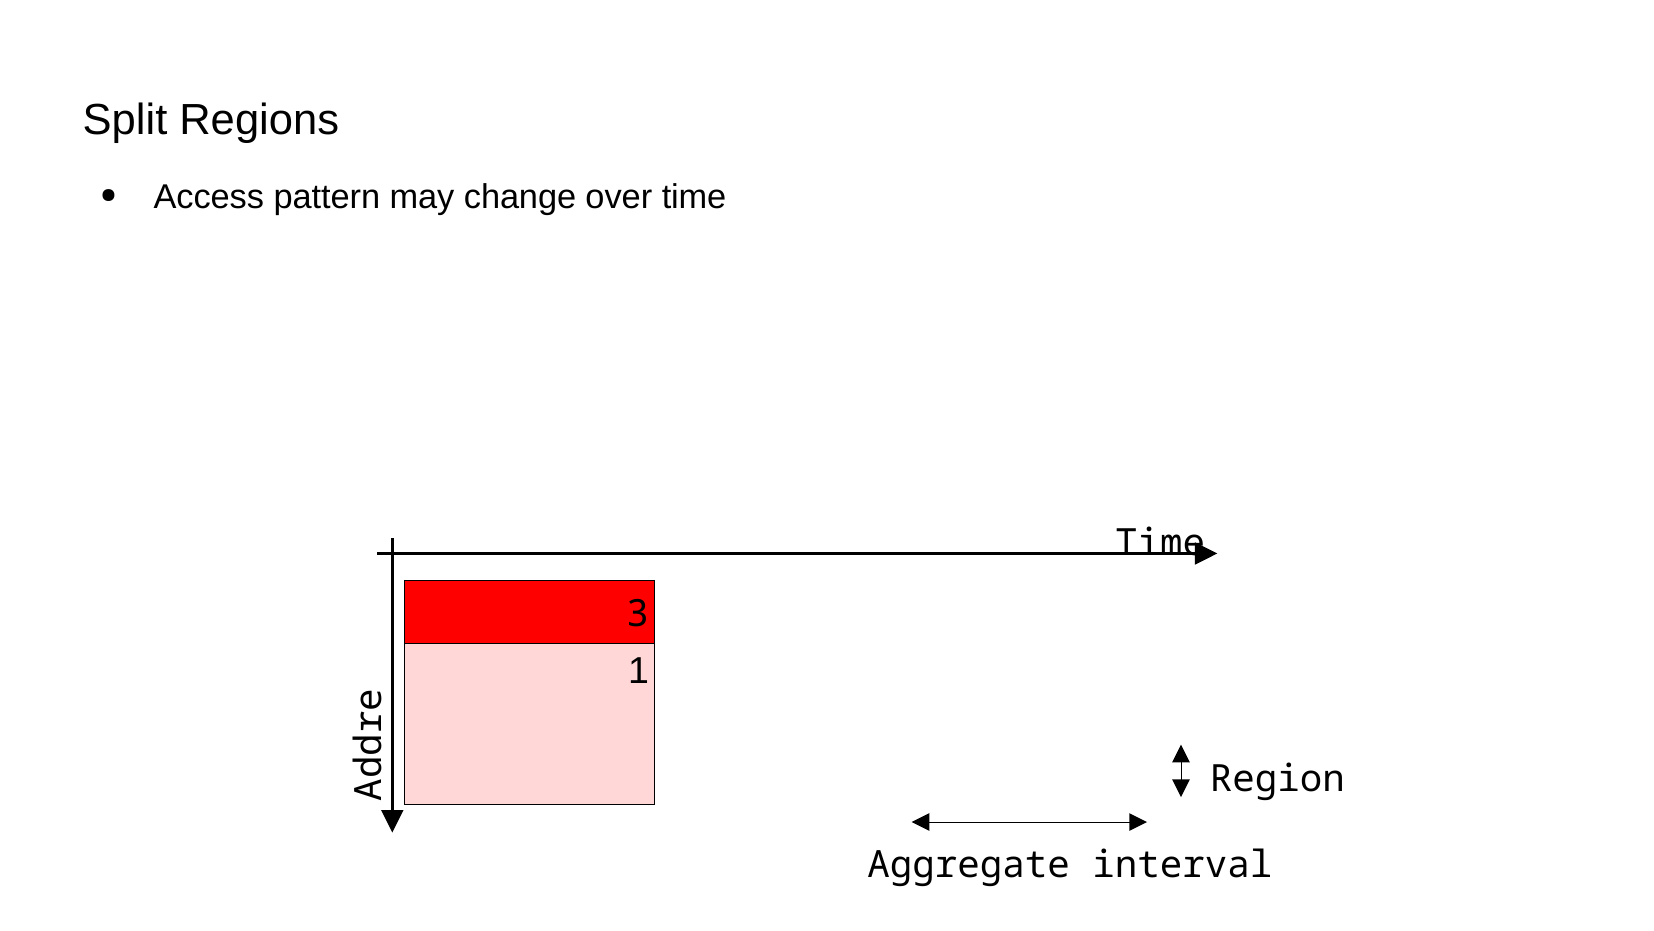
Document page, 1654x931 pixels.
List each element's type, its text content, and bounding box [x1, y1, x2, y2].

list Access pattern may change over time [82, 177, 1571, 833]
text_box Address [333, 654, 387, 816]
text_box Time [1100, 508, 1206, 561]
table_header 3 [405, 581, 654, 643]
text_box Region [1194, 744, 1338, 798]
table_cell 1 [405, 644, 654, 697]
title Split Regions [82, 81, 1571, 157]
list Access pattern may change over time [930, 823, 1129, 830]
text_box Aggregate interval [852, 830, 1220, 883]
table_cell [405, 697, 654, 751]
table_cell [405, 751, 654, 804]
